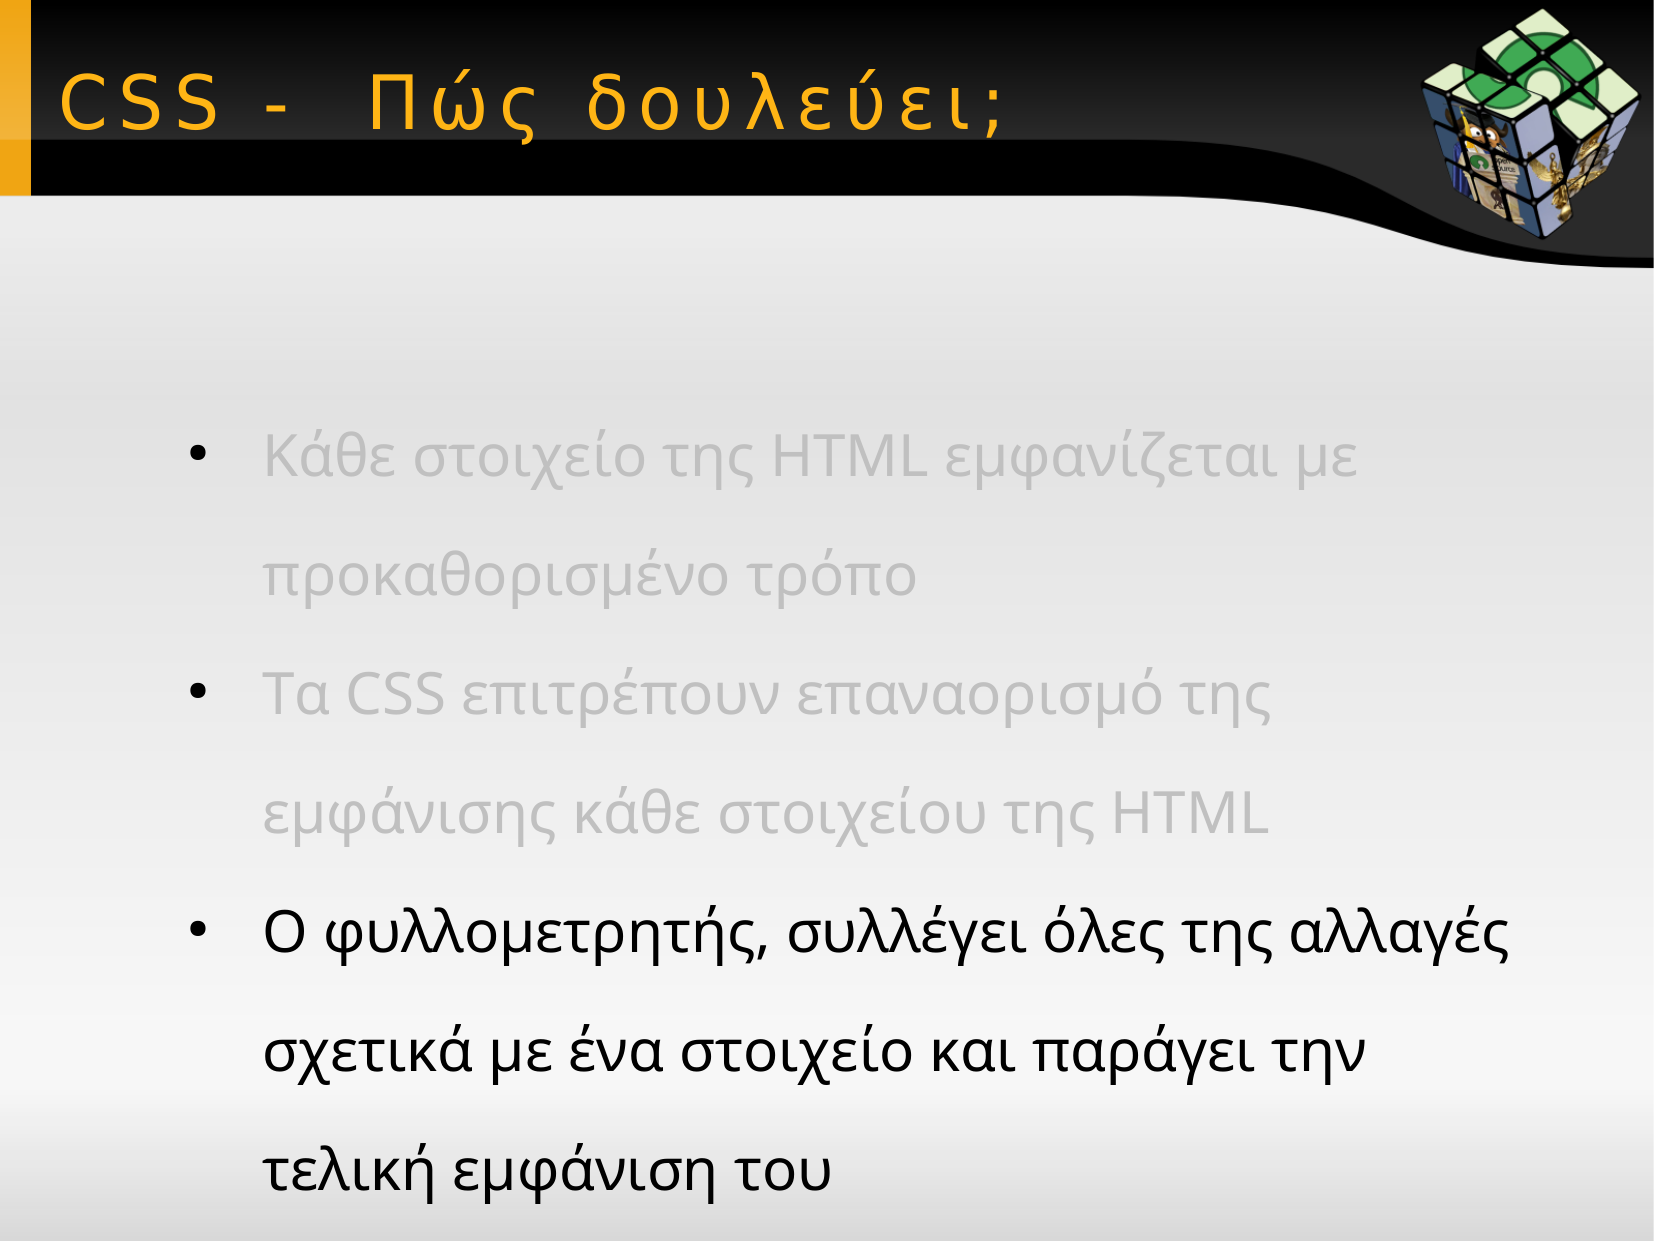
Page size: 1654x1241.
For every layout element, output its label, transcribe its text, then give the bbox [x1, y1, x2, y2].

subtitle Κάθε στοιχείο της HTML εμφανίζεται με προκαθορισμένο τρόπο Τα CSS επιτρέπουν επαναορισμό της εμφάνισης κάθε στοιχείου της HTML Ο φυλλομετρητής, συλλέγει όλες της αλλαγές σχετικά με ένα στοιχείο και παράγει την τελική εμφάνιση του [187, 375, 1534, 1080]
picture [0, 0, 1654, 1241]
title CSS - Πώς δουλεύει; [59, 29, 1270, 178]
